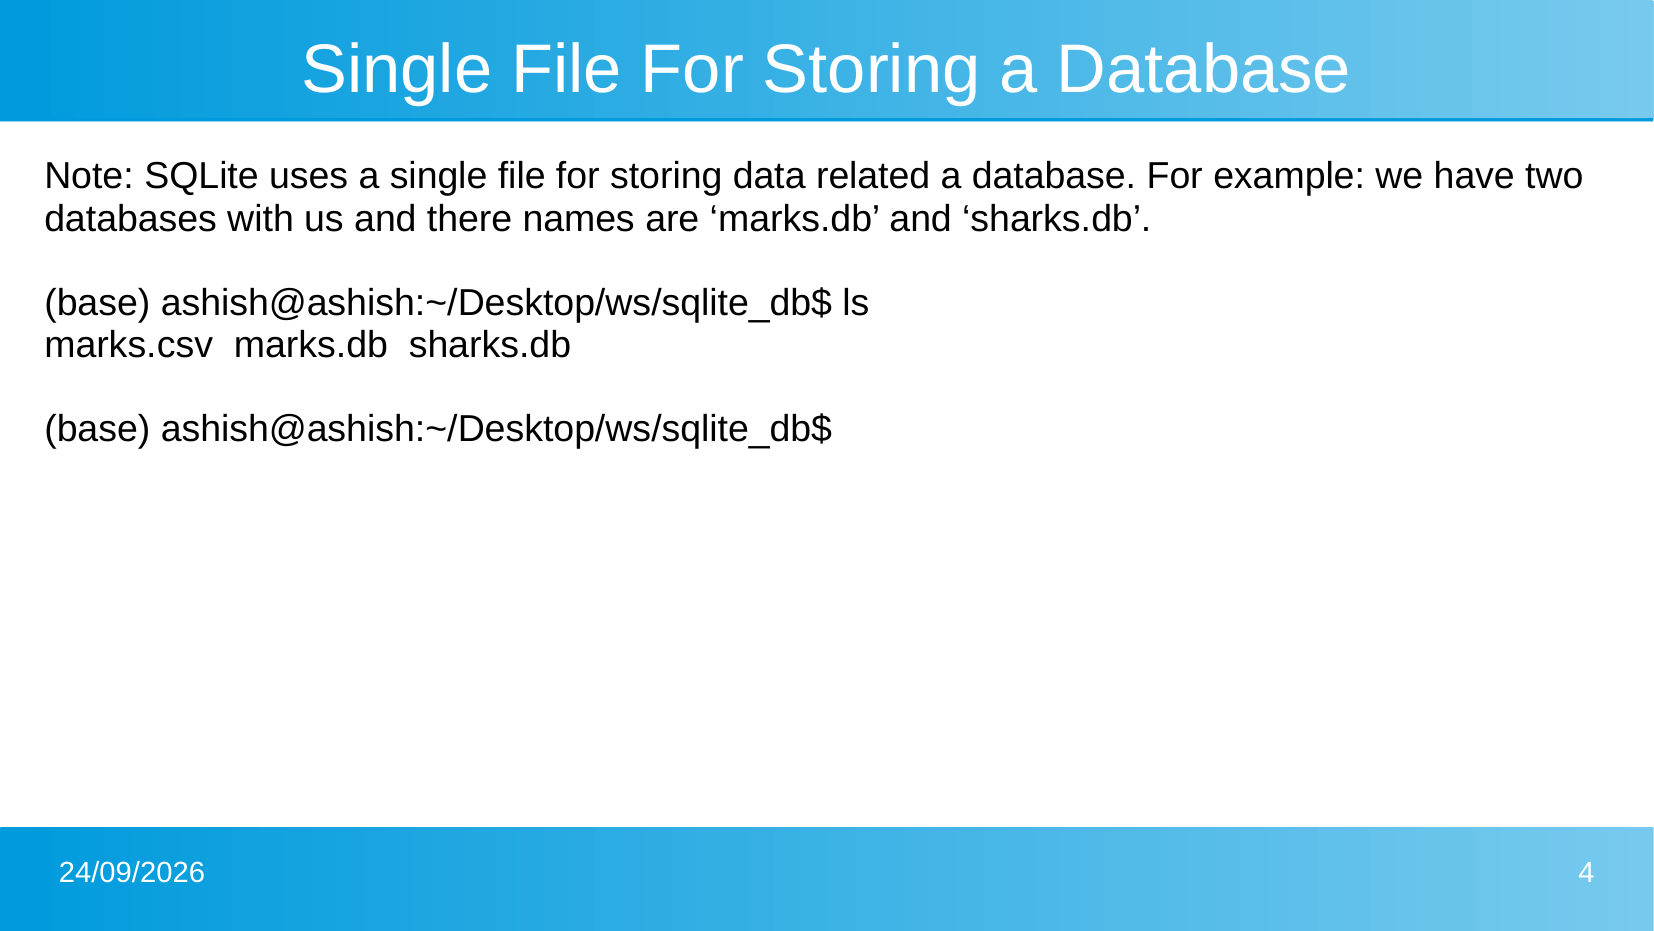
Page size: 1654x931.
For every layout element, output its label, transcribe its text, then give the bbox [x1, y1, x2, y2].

text_box Note: SQLite uses a single file for storing data related a database. For example: we have two databases with us and there names are ‘marks.db’ and ‘sharks.db’. (base) ashish@ashish:~/Desktop/ws/sqlite_db$ ls marks.csv marks.db sharks.db (base) ashish@ashish:~/Desktop/ws/sqlite_db$ [29, 147, 1625, 499]
title Single File For Storing a Database [59, 29, 1595, 108]
